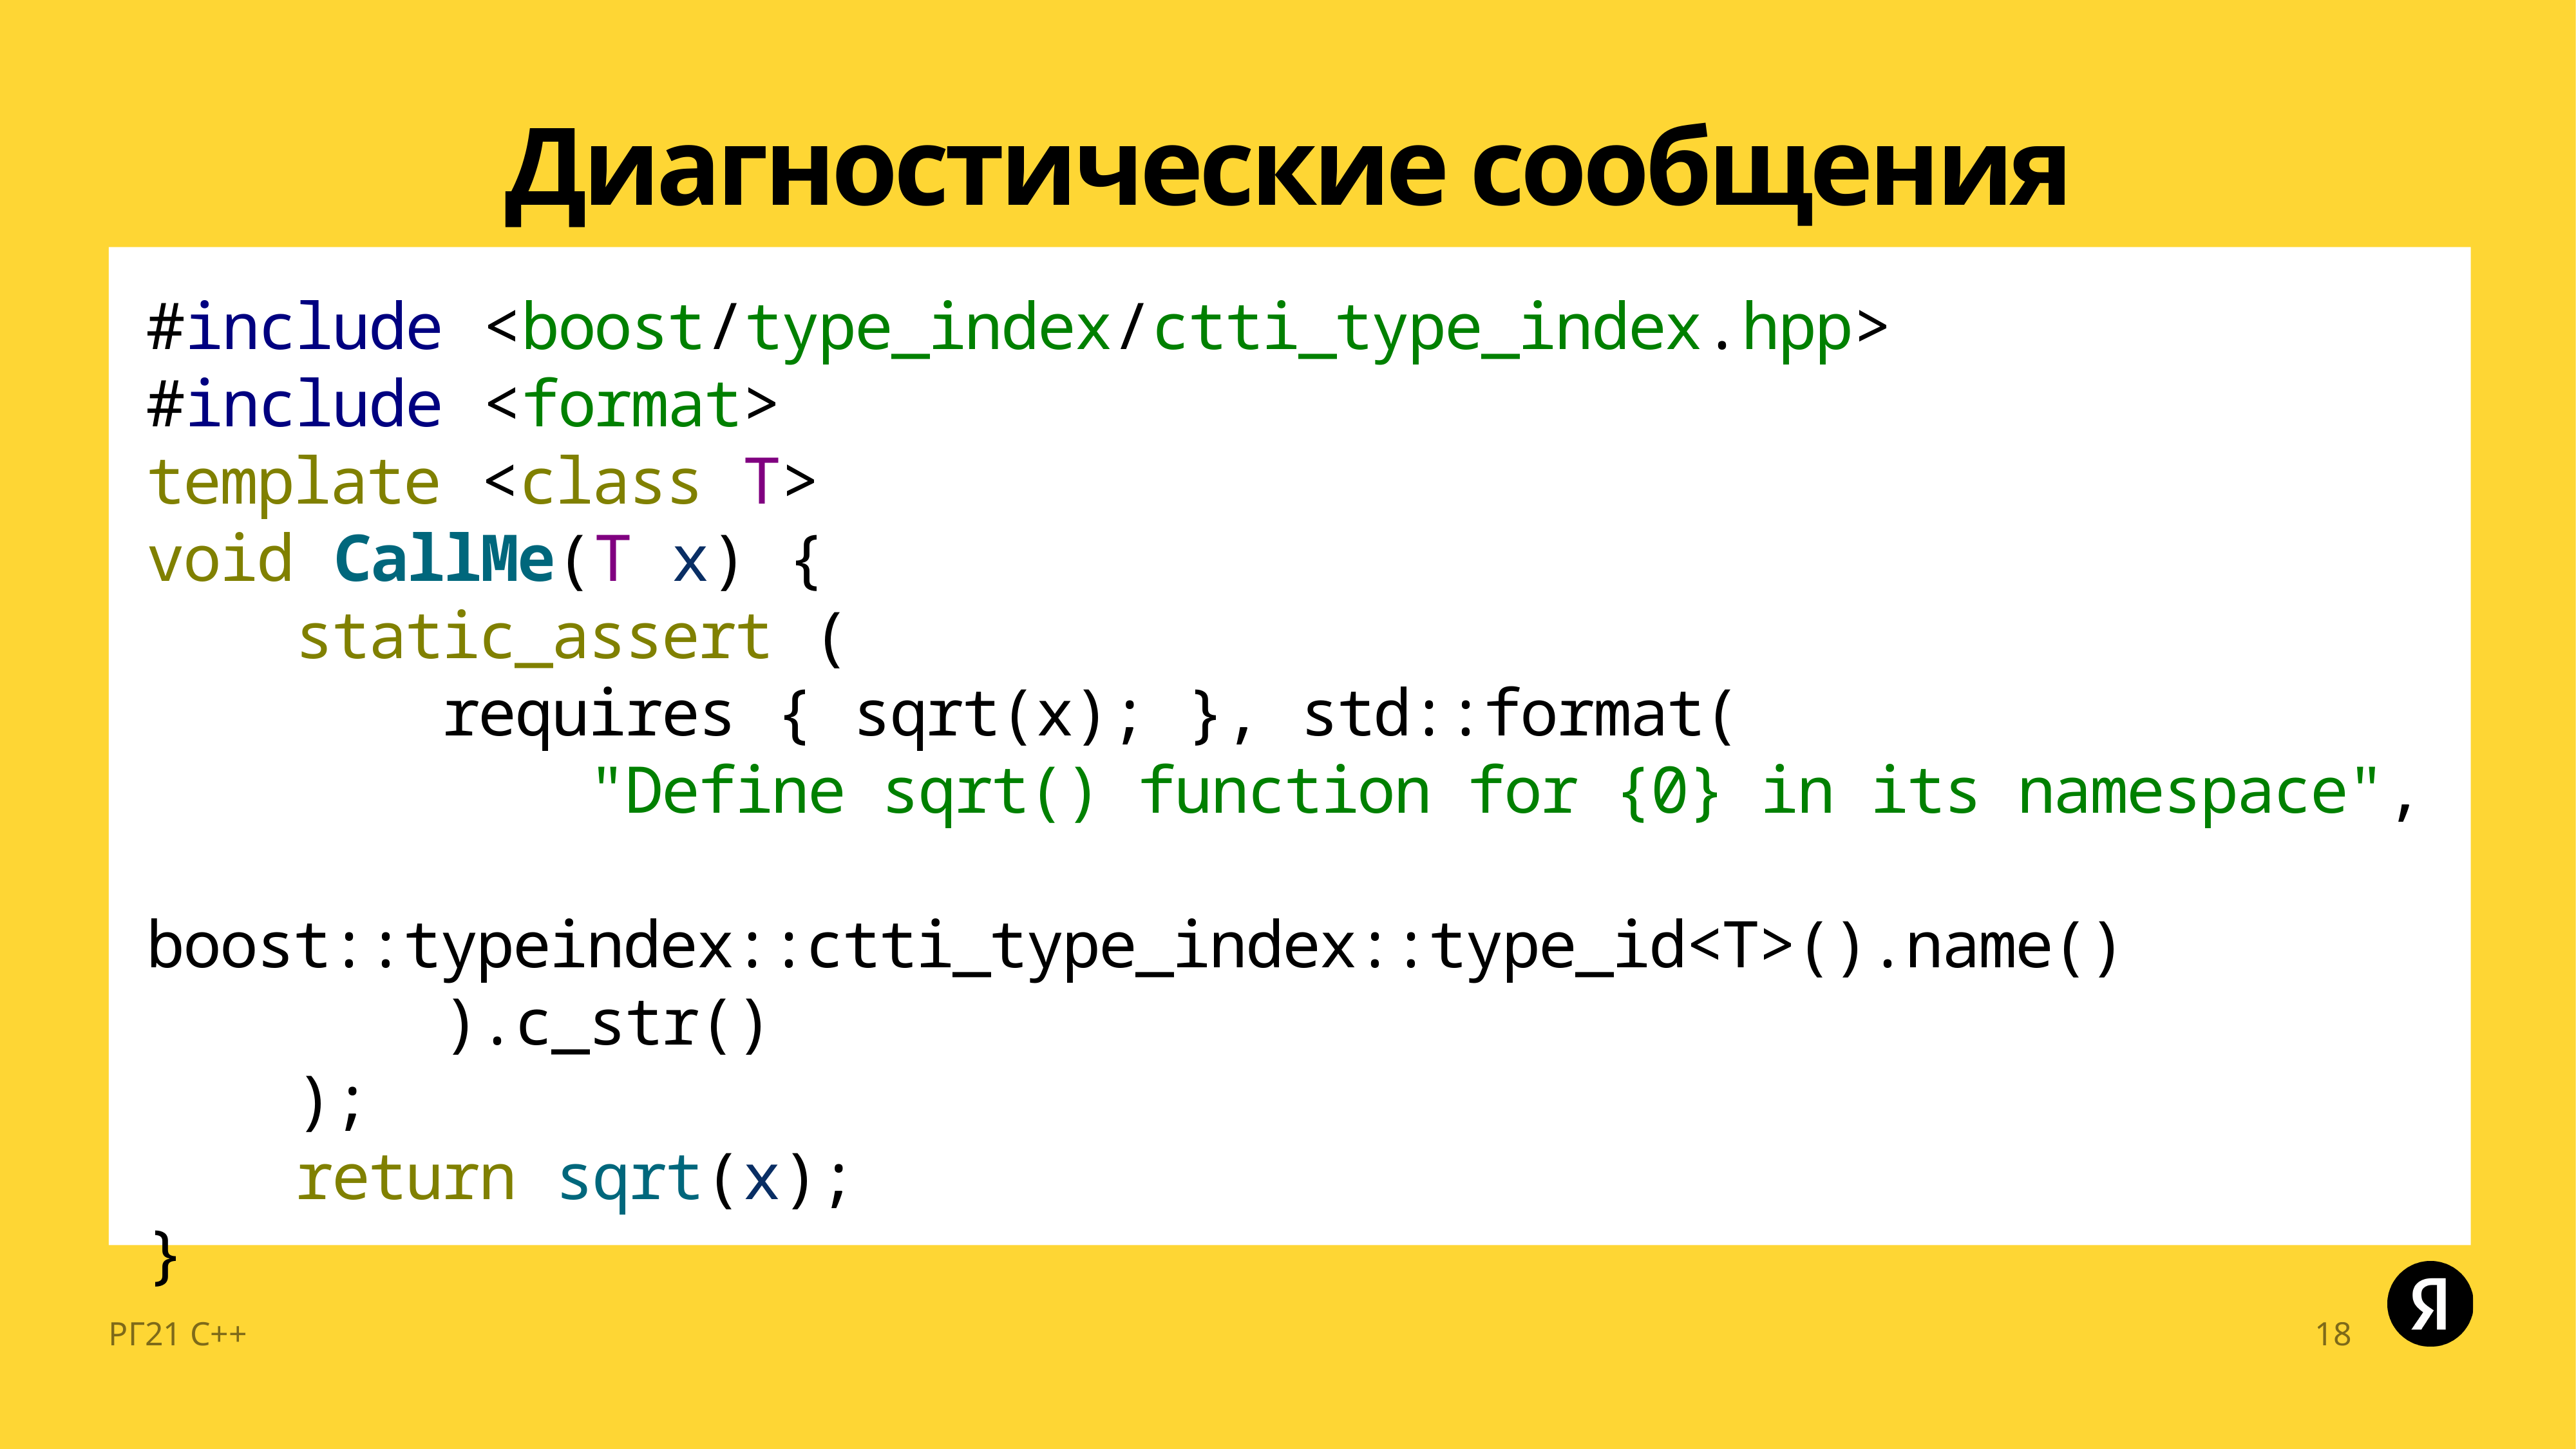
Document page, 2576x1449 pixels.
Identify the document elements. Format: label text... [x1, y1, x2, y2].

title Диагностические сообщения [106, 101, 2473, 228]
picture [2387, 1261, 2474, 1347]
list #include <boost/type_index/ctti_type_index.hpp> #include <format> template <class T> void CallMe(T x) { static_assert ( requires { sqrt(x); }, std::format( "Define sqrt() function for {0} in its namespace", boost::typeindex::ctti_type_index::type_id<T>().name() ).c_str() ); return sqrt(x); } [108, 247, 2471, 1245]
